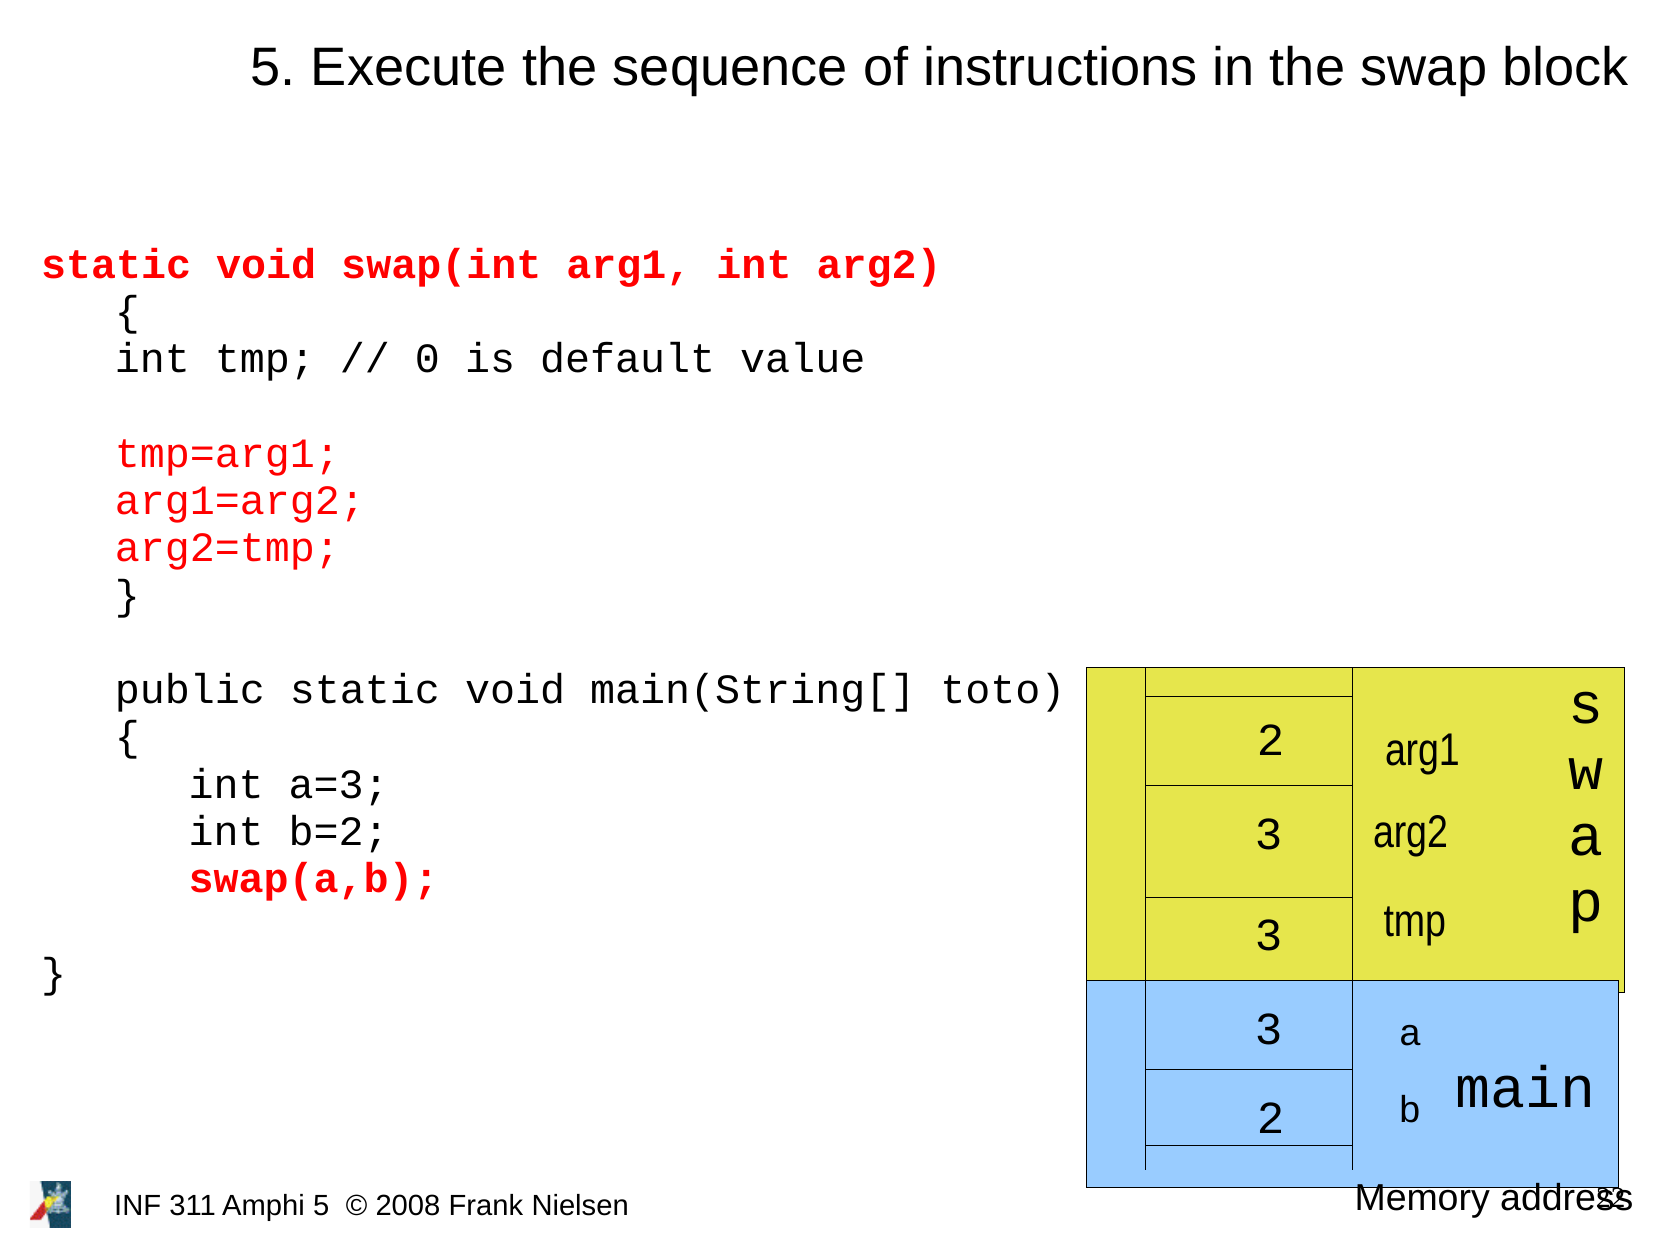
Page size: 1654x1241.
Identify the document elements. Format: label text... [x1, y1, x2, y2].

text_box [1146, 981, 1352, 1069]
text_box static void swap(int arg1, int arg2) { int tmp; // 0 is default value tmp=arg1; arg1=arg2; arg2=tmp; } public static void main(String[] toto) { int a=3; int b=2; swap(a,b); } [26, 236, 1270, 974]
text_box [1146, 898, 1352, 980]
text_box [1146, 697, 1352, 785]
text_box [1146, 667, 1352, 696]
text_box [1353, 667, 1625, 1169]
text_box [1086, 667, 1352, 1188]
text_box [1146, 786, 1352, 897]
text_box b [1384, 1080, 1436, 1138]
text_box 3 [1240, 999, 1298, 1064]
text_box [1146, 1070, 1352, 1145]
text_box 3 [1240, 905, 1298, 969]
text_box a [1384, 1004, 1436, 1061]
text_box arg2 [1358, 797, 1506, 886]
text_box 2 [1242, 1088, 1300, 1152]
text_box swap [1553, 667, 1619, 934]
text_box Memory address [1339, 1169, 1648, 1227]
text_box 2 [1242, 710, 1300, 774]
text_box main [1440, 1051, 1611, 1129]
text_box tmp [1358, 885, 1477, 975]
picture [29, 1181, 71, 1228]
text_box 3 [1240, 804, 1298, 869]
text_box 5. Execute the sequence of instructions in the swap block [236, 29, 1654, 325]
text_box arg1 [1358, 708, 1536, 798]
